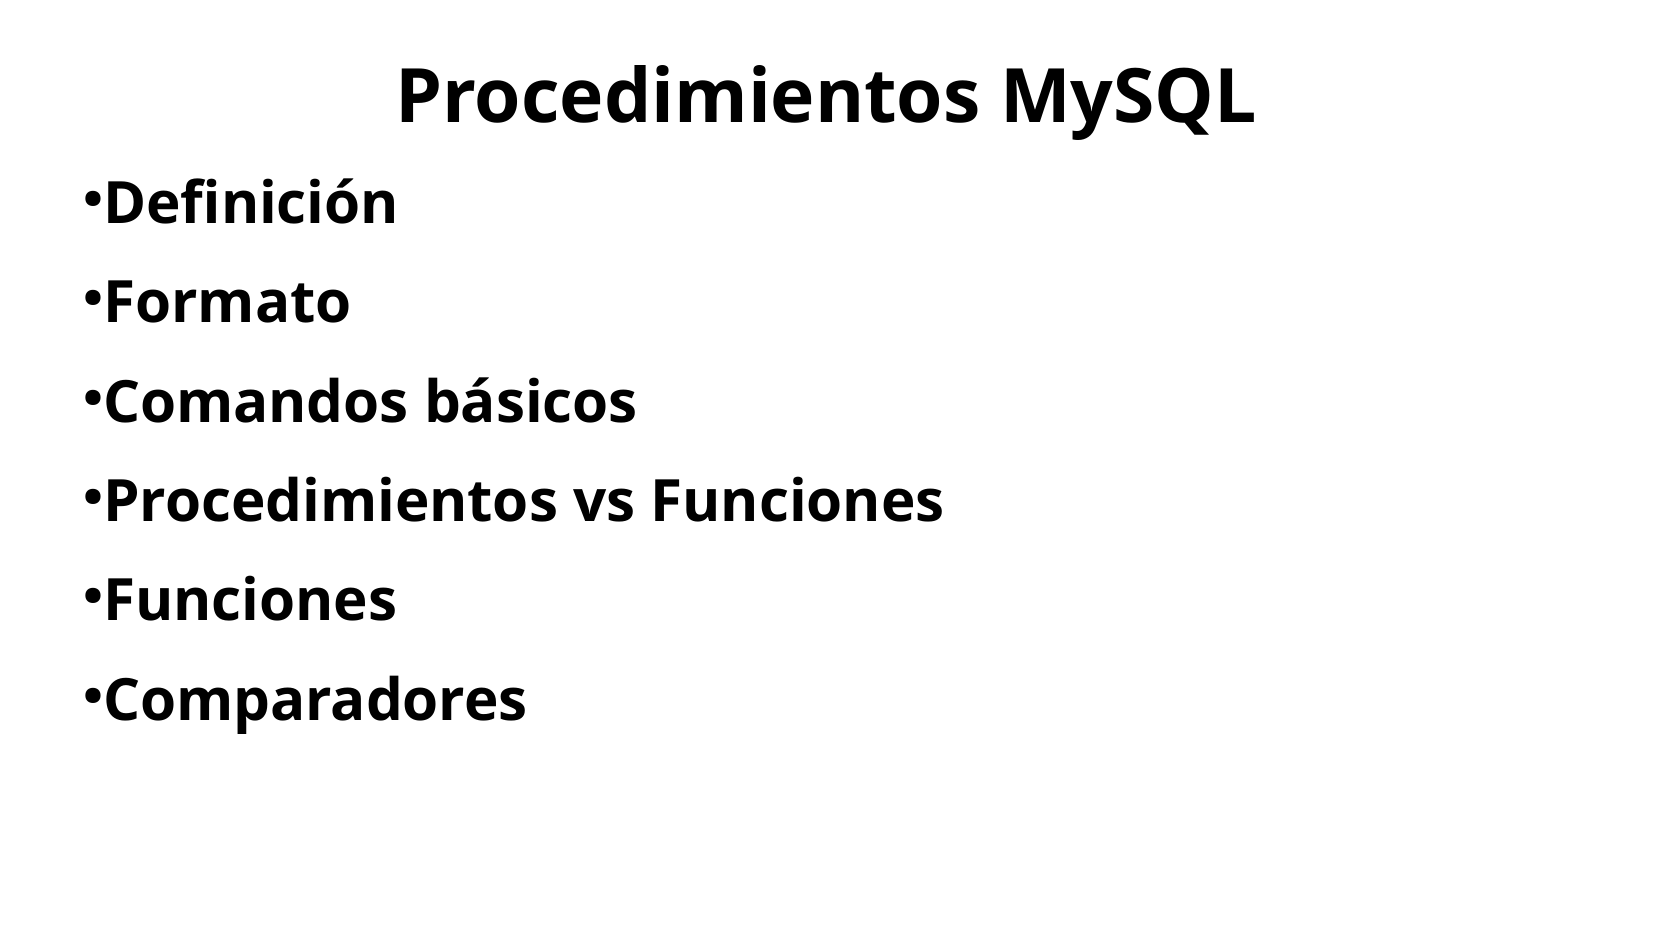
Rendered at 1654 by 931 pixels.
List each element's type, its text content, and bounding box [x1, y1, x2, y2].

title Procedimientos MySQL [82, 37, 1571, 148]
list Definición Formato Comandos básicos Procedimientos vs Funciones Funciones Comparadores [82, 165, 1571, 874]
